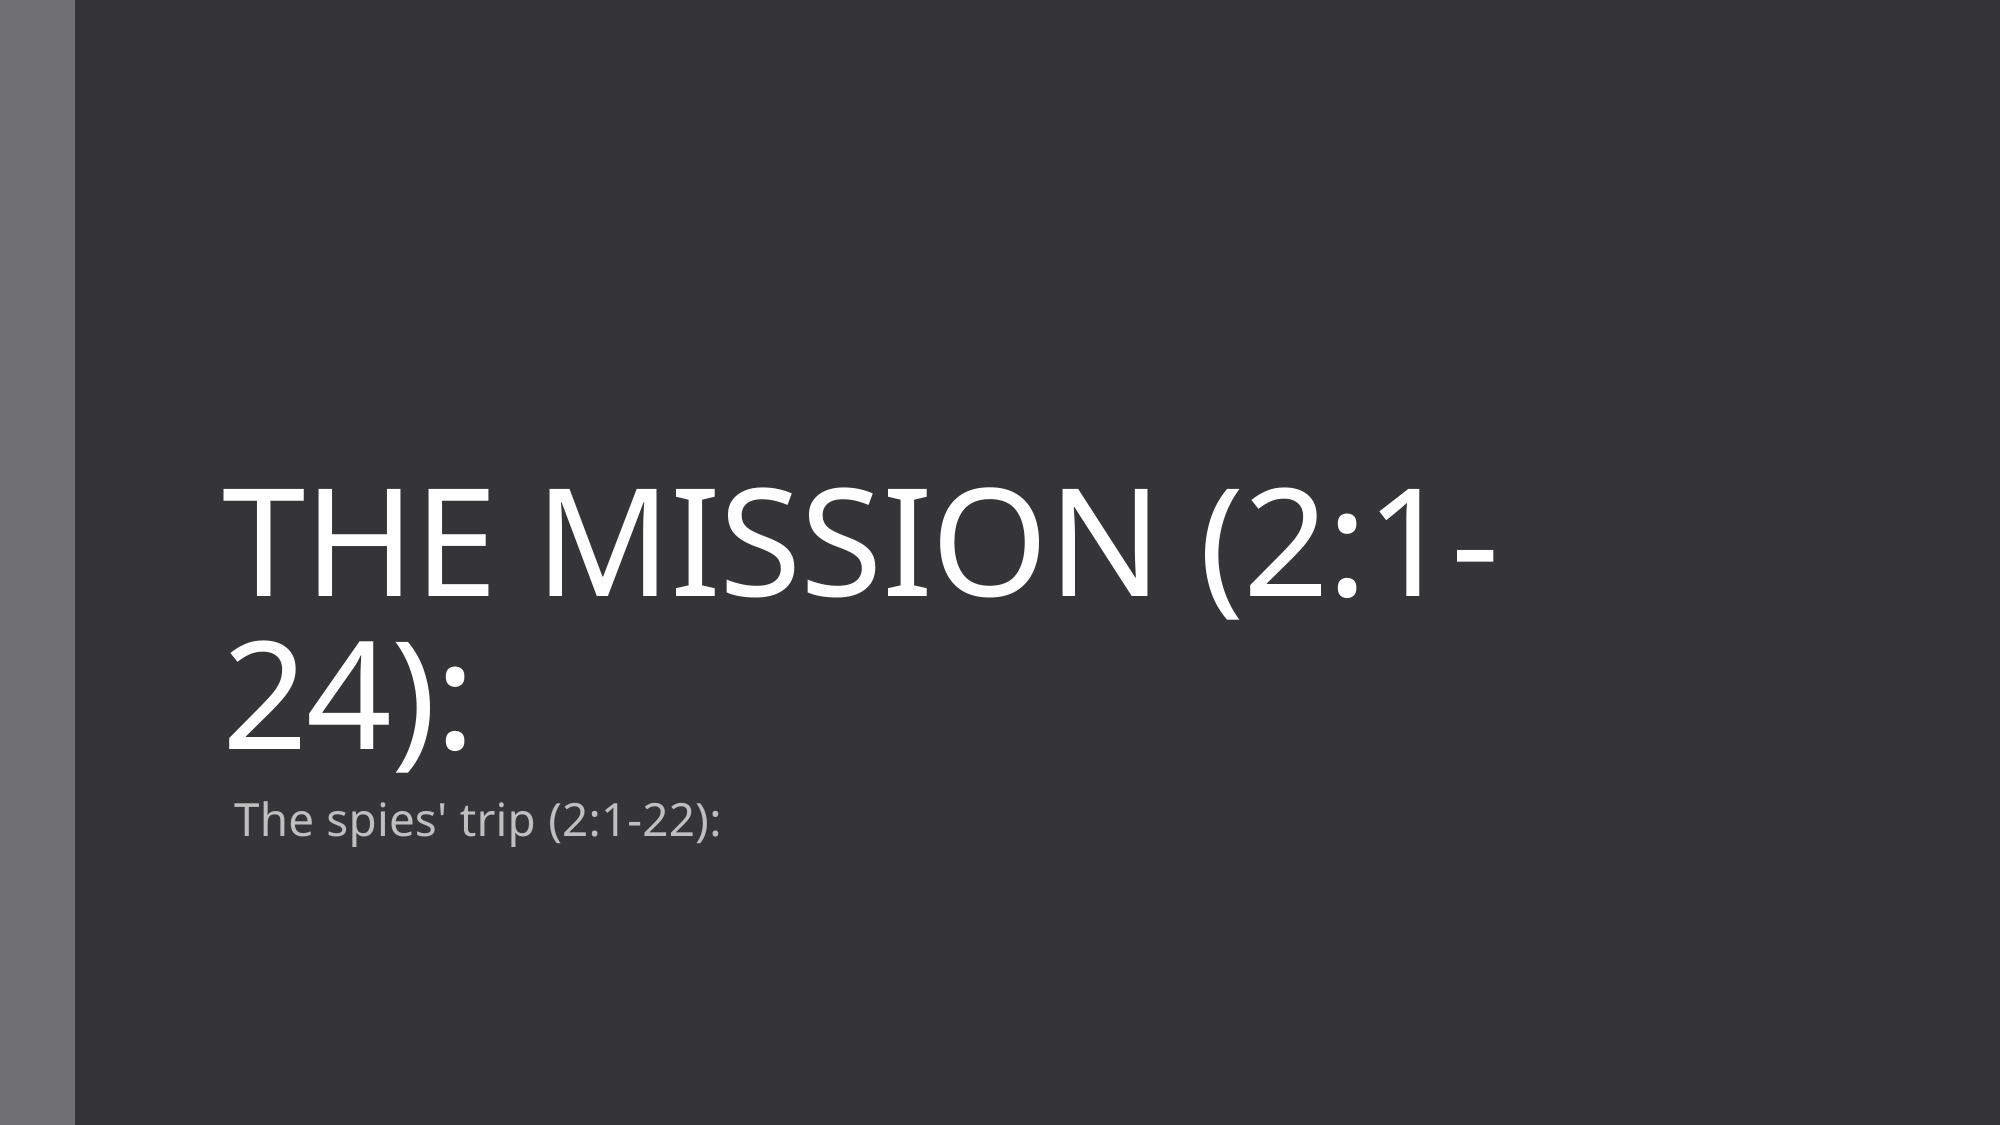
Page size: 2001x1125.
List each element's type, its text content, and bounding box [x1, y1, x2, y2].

subtitle The spies' trip (2:1-22): [206, 787, 1752, 1066]
title THE MISSION (2:1-24): [206, 124, 1752, 787]
